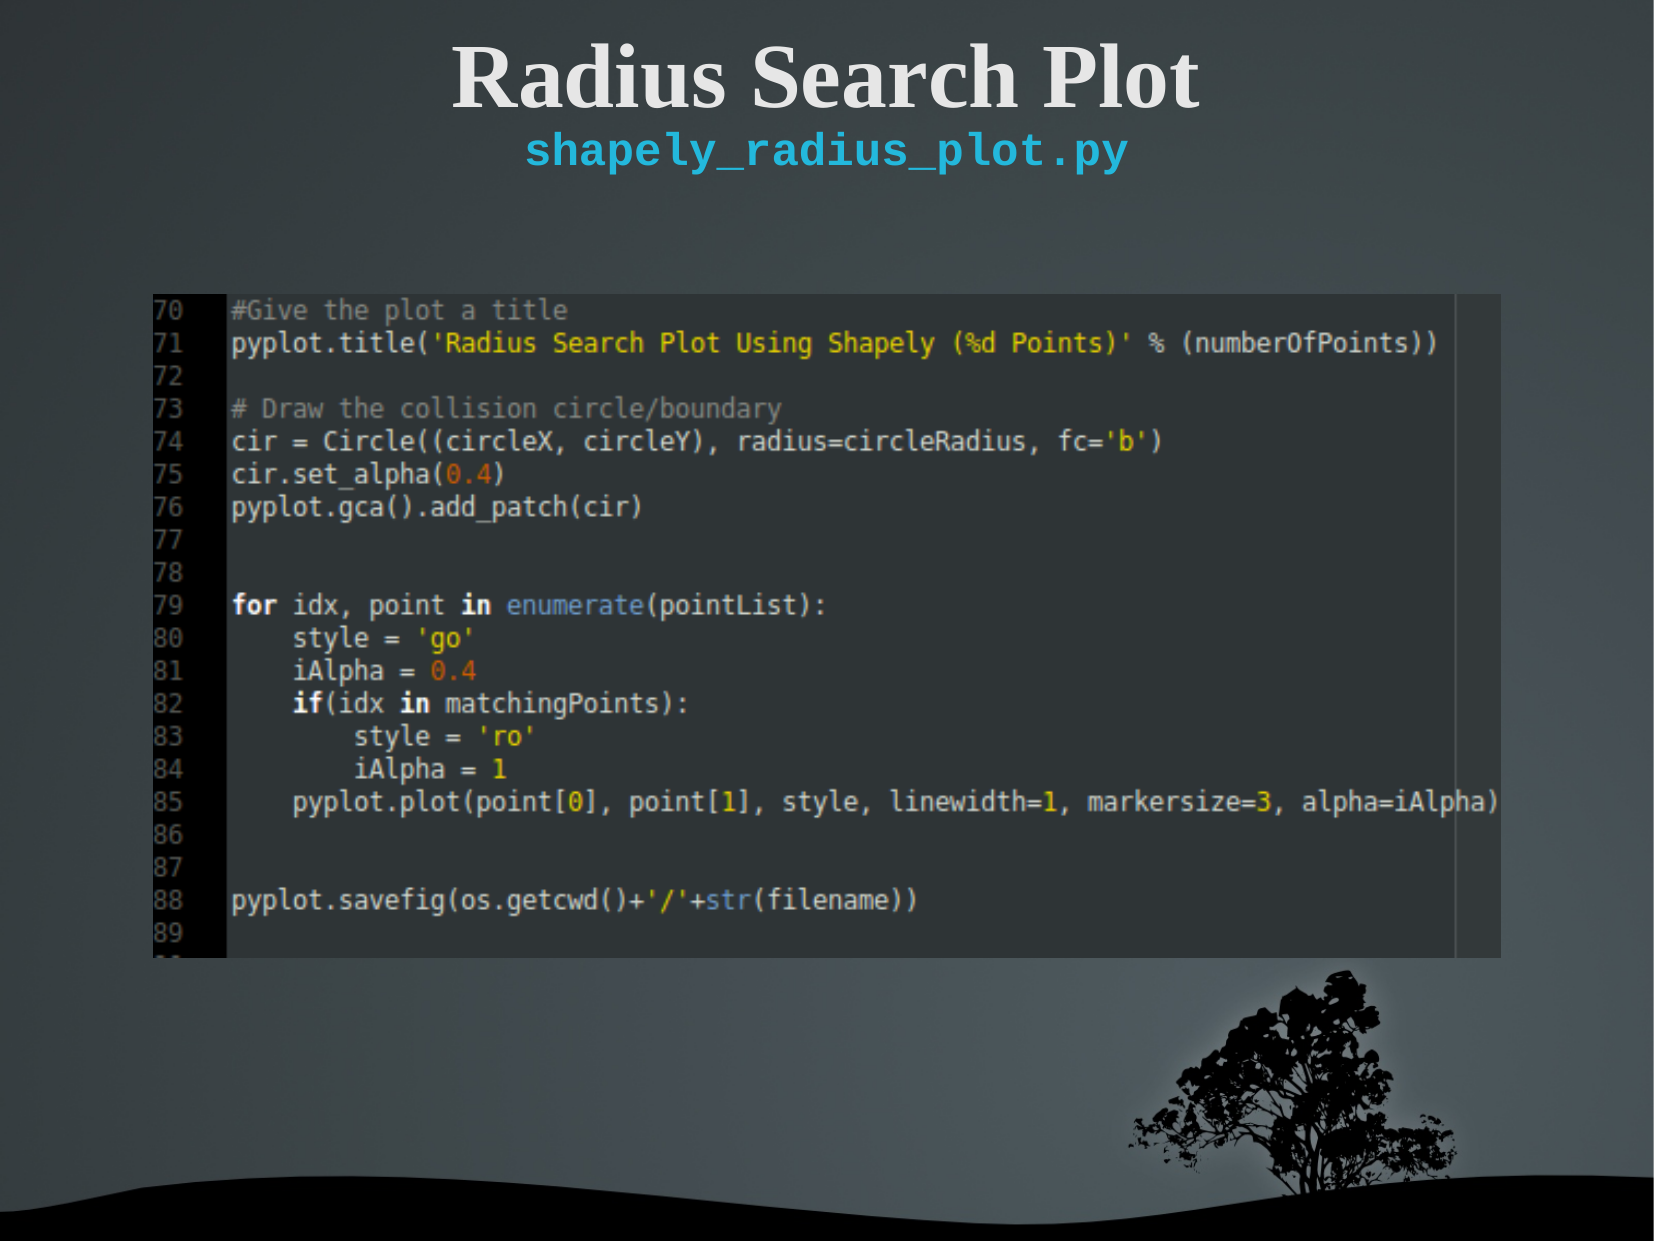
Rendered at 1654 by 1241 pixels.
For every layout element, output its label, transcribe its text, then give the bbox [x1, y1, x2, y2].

title Radius Search Plot shapely_radius_plot.py [82, 7, 1571, 299]
picture [0, 0, 1654, 1241]
